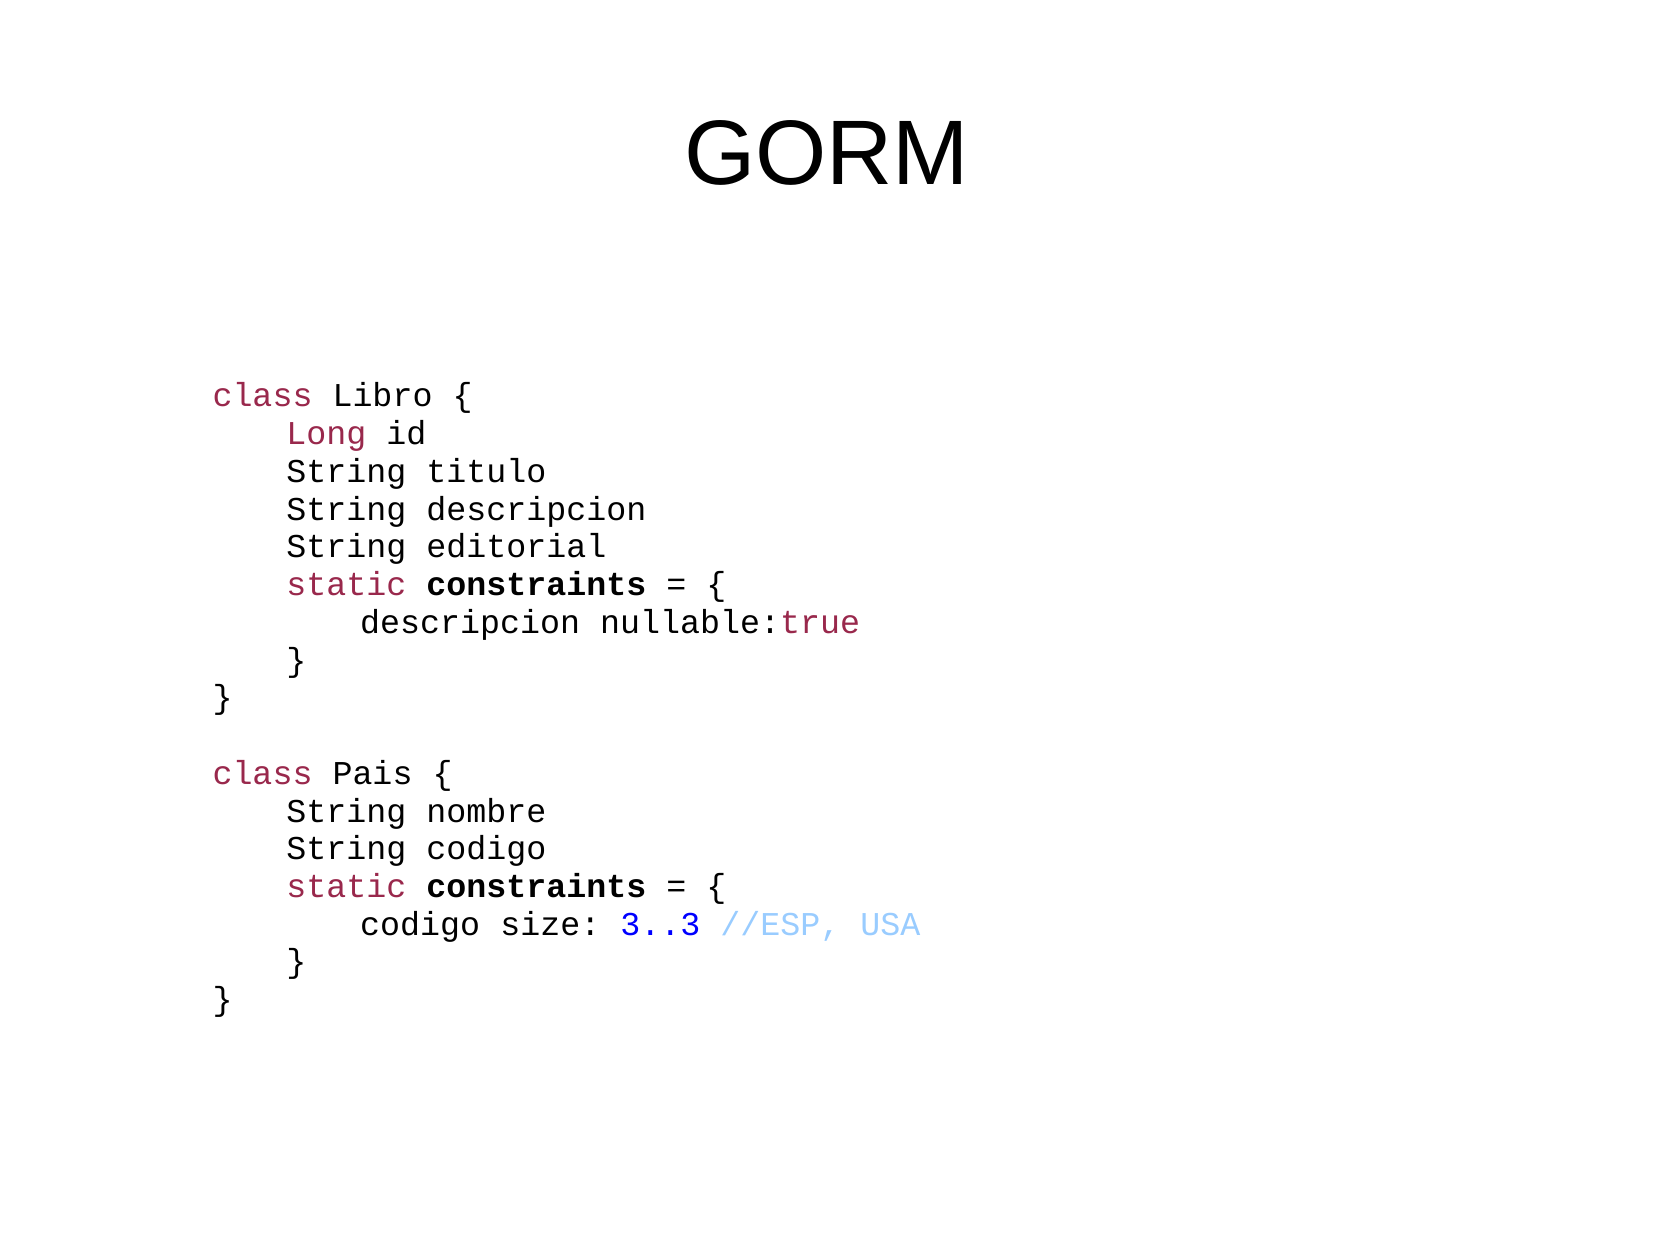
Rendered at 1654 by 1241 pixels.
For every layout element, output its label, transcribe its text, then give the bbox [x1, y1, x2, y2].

subtitle class Libro { Long id String titulo String descripcion String editorial static constraints = { descripcion nullable:true } } class Pais { String nombre String codigo static constraints = { codigo size: 3..3 //ESP, USA } } [212, 379, 1654, 1099]
title GORM [82, 49, 1571, 257]
